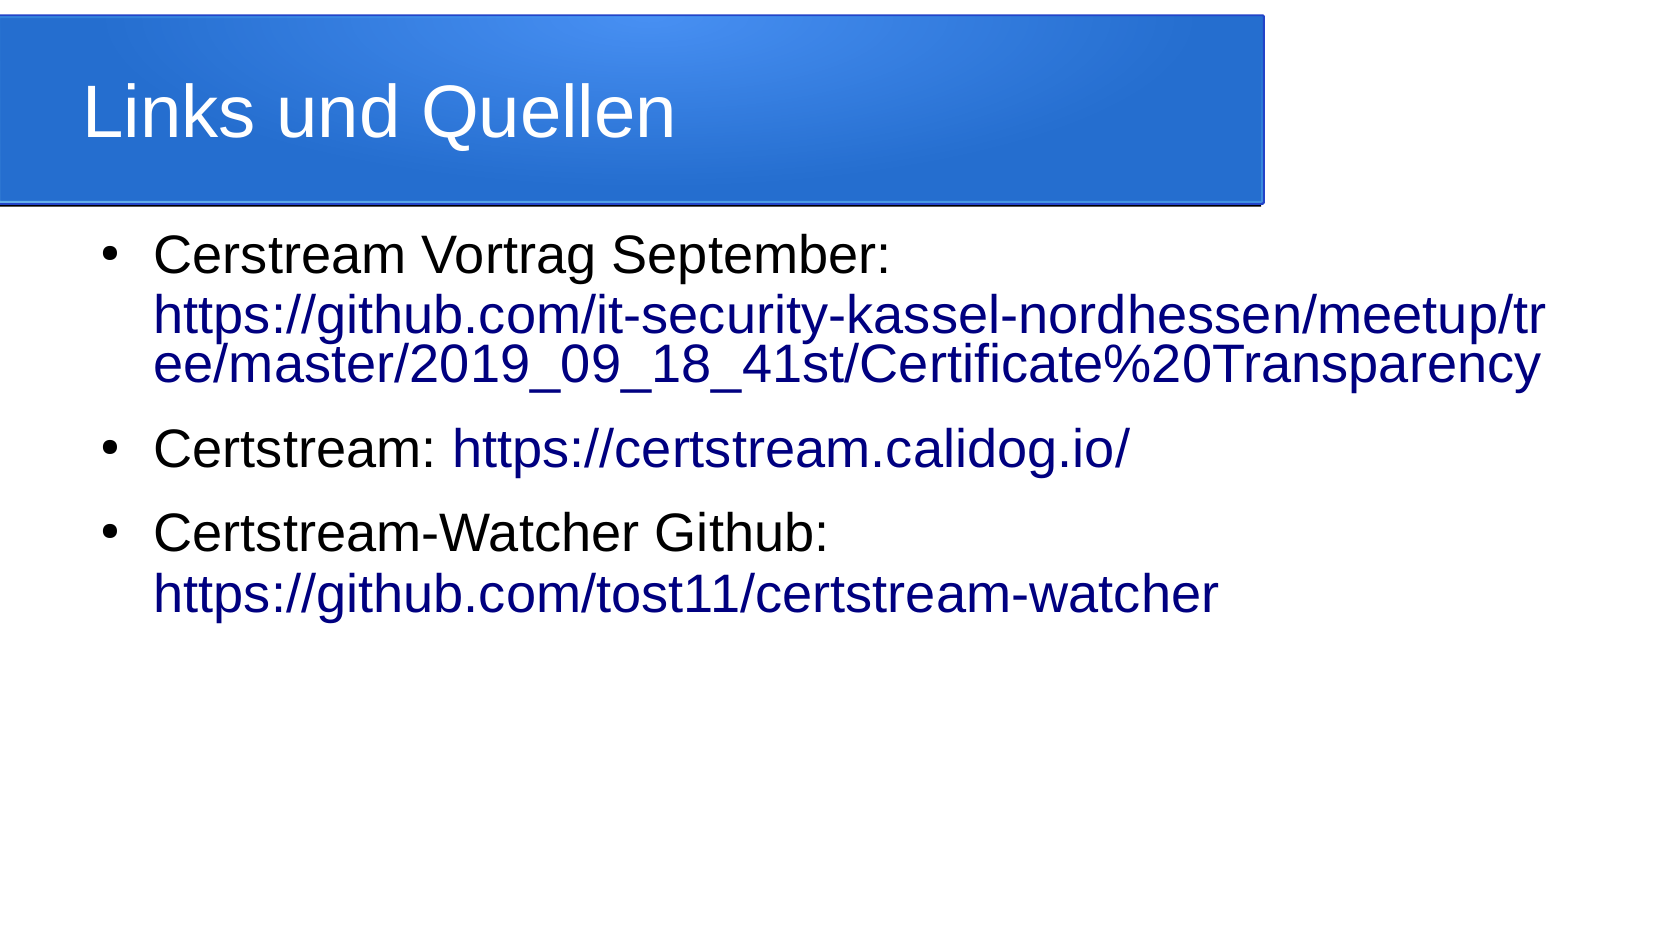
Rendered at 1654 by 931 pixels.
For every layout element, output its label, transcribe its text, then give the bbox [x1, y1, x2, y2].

title Links und Quellen [82, 35, 1235, 189]
list Cerstream Vortrag September: https://github.com/it-security-kassel-nordhessen/meetup/tree/master/2019_09_18_41st/Certificate%20Transparency Certstream: https://certstream.calidog.io/ Certstream-Watcher Github:https://github.com/tost11/certstream-watcher [82, 224, 1571, 764]
